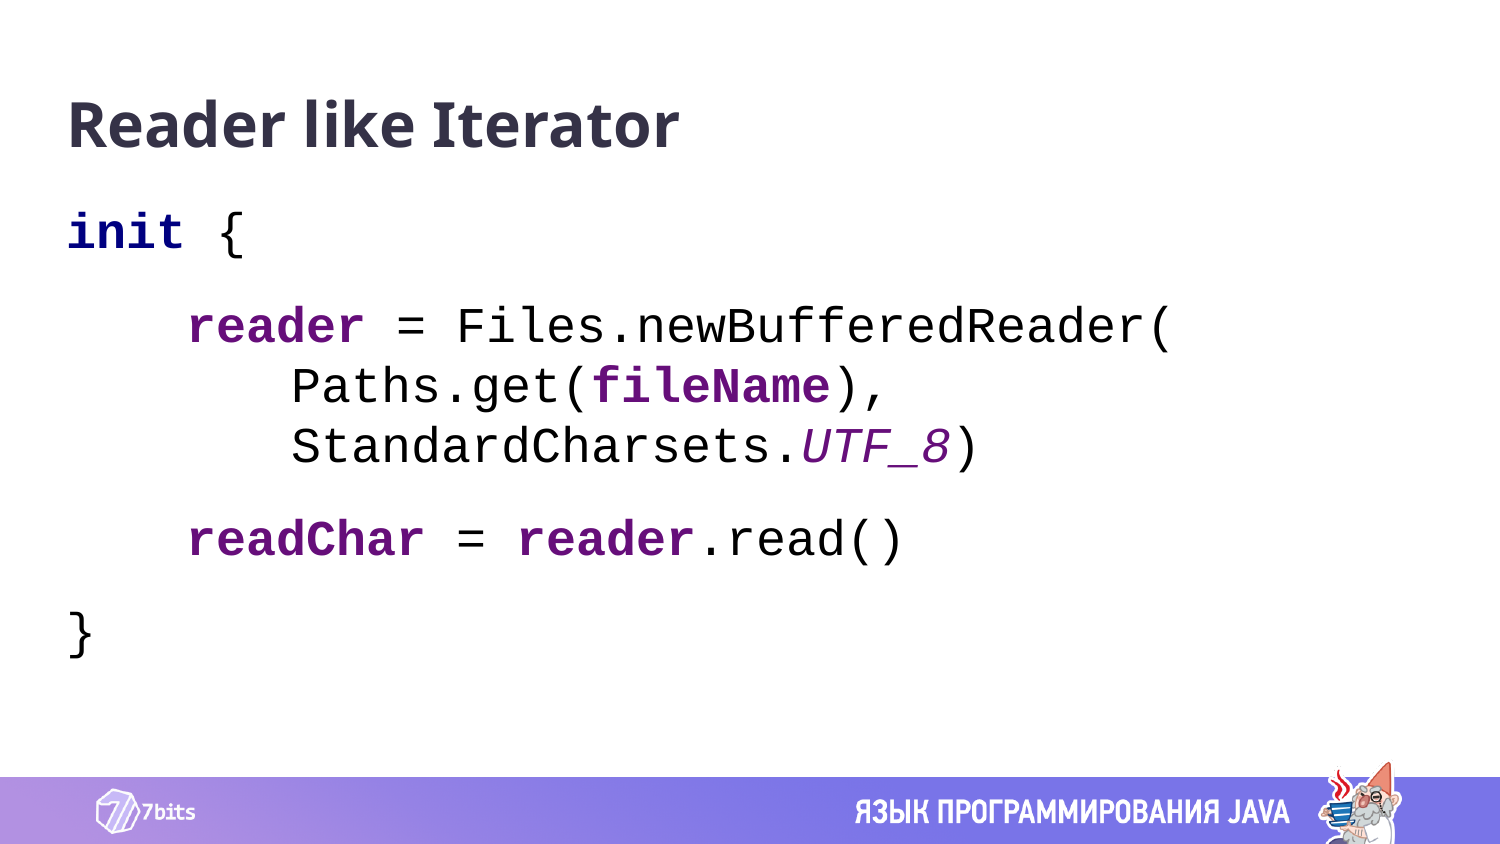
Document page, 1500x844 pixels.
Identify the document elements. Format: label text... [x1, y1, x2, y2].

picture [0, 717, 1500, 844]
list init { reader = Files.newBufferedReader( Paths.get(fileName), StandardCharsets.UTF_8) readChar = reader.read() } [51, 184, 1449, 745]
title Reader like Iterator [51, 69, 1449, 164]
